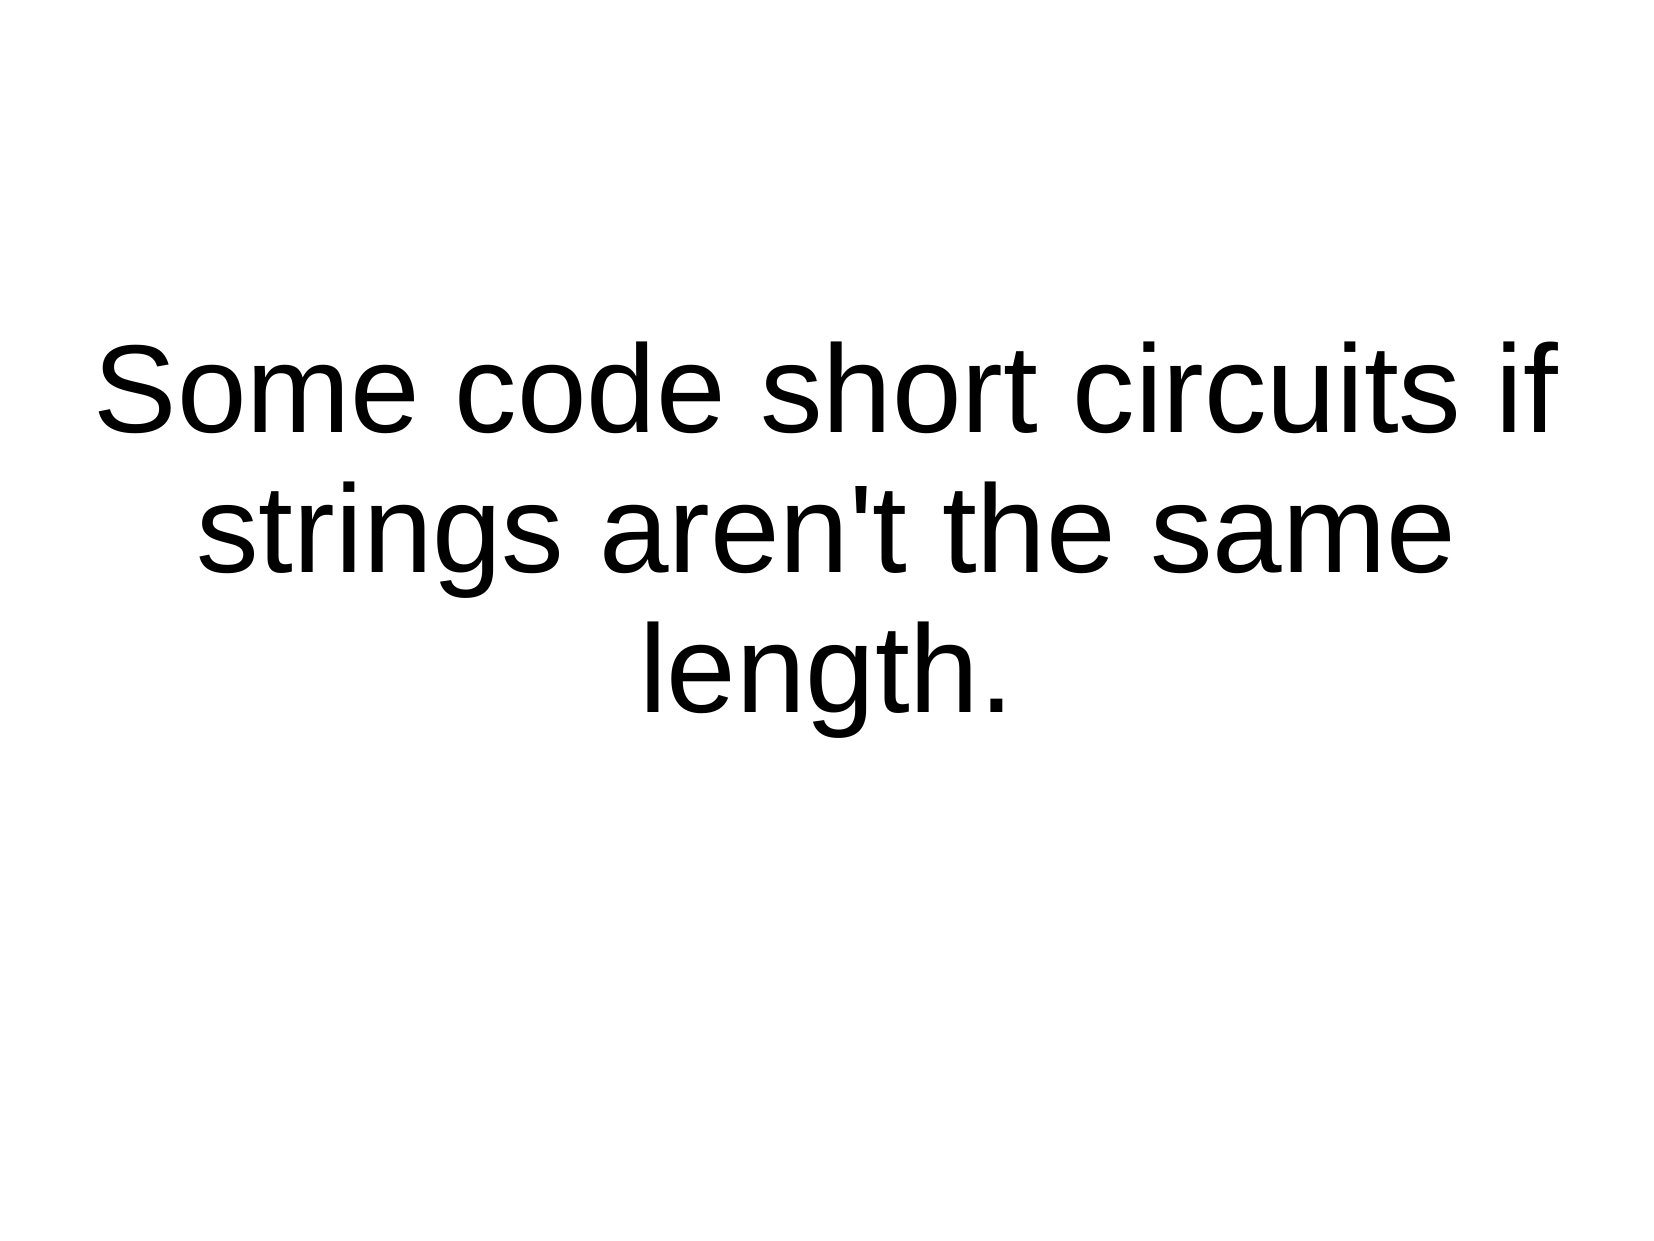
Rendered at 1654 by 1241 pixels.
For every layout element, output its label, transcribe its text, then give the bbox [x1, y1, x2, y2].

subtitle Some code short circuits if strings aren't the same length. [82, 49, 1571, 1010]
